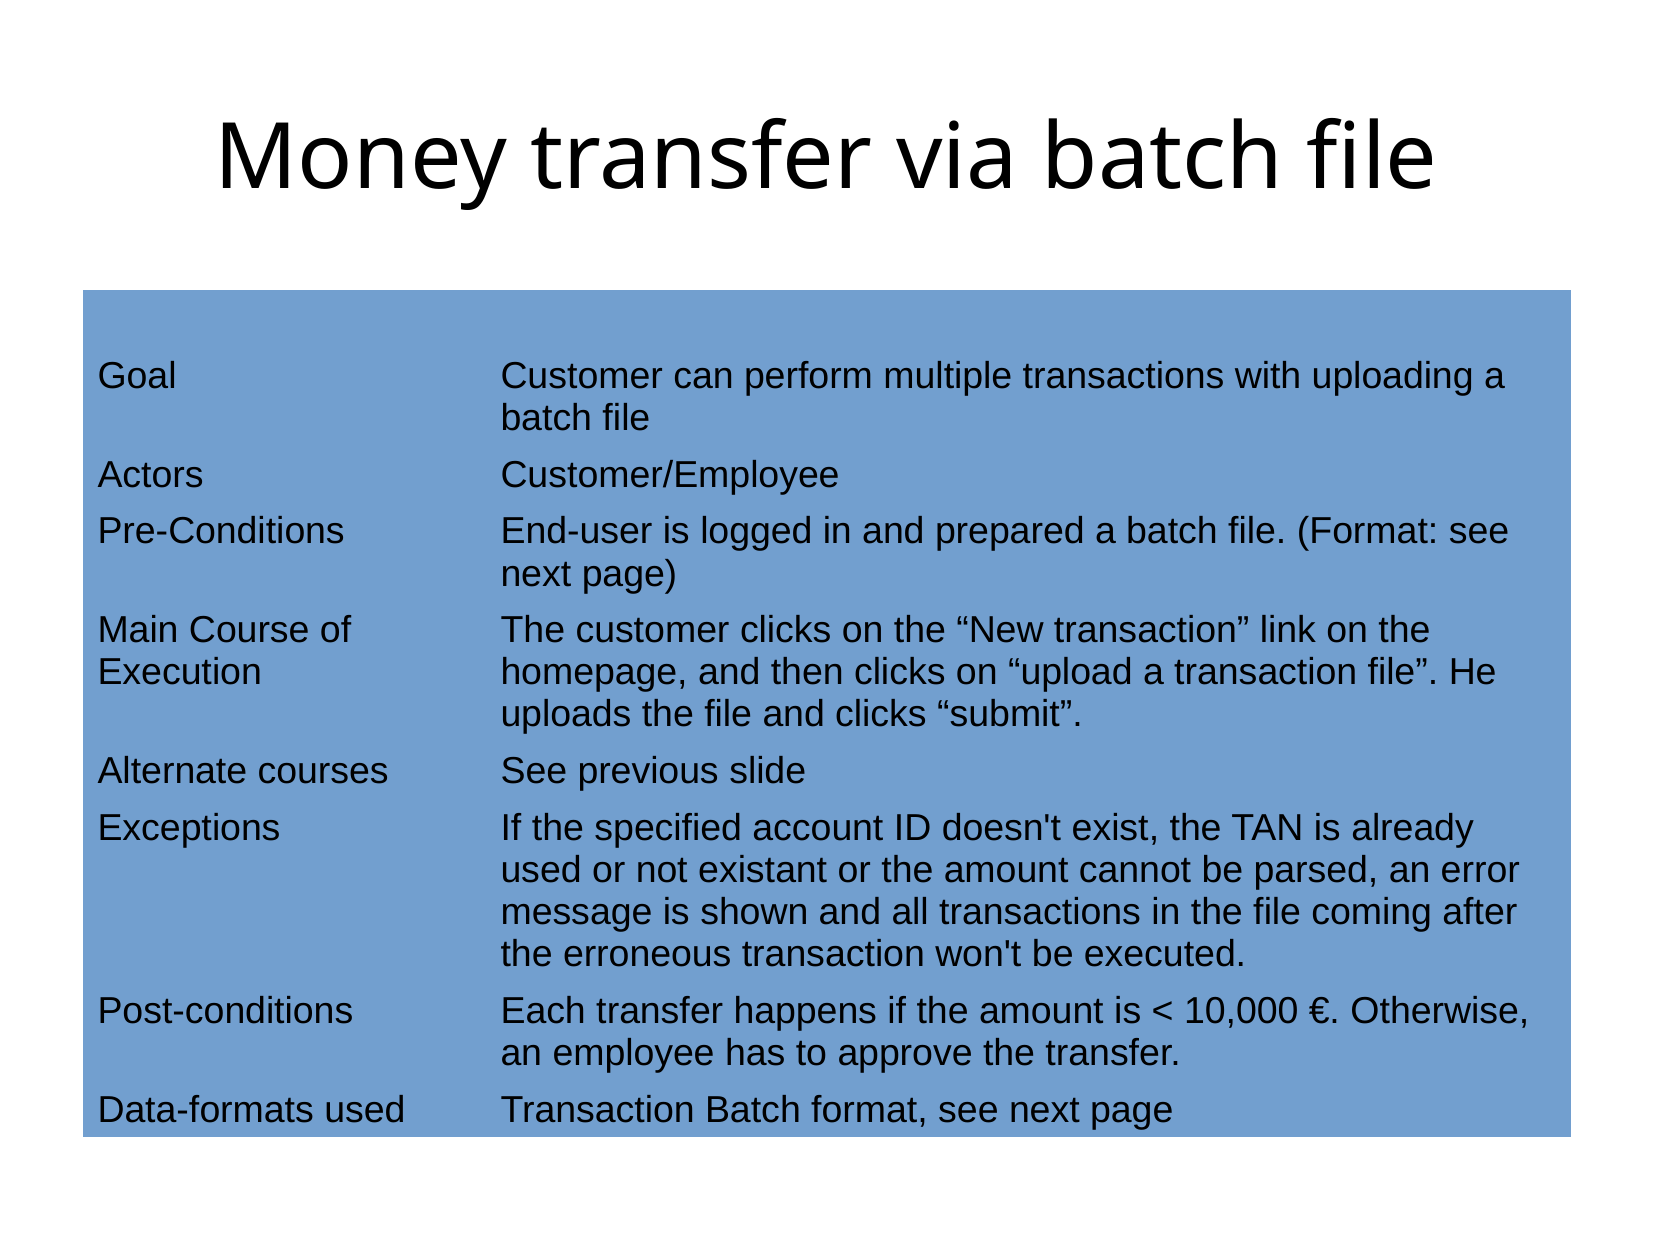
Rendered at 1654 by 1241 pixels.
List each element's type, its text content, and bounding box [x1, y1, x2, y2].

table_cell If the specified account ID doesn't exist, the TAN is already used or not existant or the amount cannot be parsed, an error message is shown and all transactions in the file coming after the erroneous transaction won't be executed. [486, 799, 1571, 982]
table_cell End-user is logged in and prepared a batch file. (Format: see next page) [486, 503, 1571, 601]
table_cell Transaction Batch format, see next page [486, 1081, 1571, 1137]
table_cell Post-conditions [83, 982, 486, 1081]
table_cell Exceptions [83, 799, 486, 982]
table_header [486, 290, 1571, 347]
table_cell Main Course of Execution [83, 601, 486, 742]
table_header [83, 290, 486, 347]
table_cell Alternate courses [83, 742, 486, 799]
table_cell Data-formats used [83, 1081, 486, 1137]
table_cell See previous slide [486, 742, 1571, 799]
table_cell Goal [83, 347, 486, 446]
table_cell Customer can perform multiple transactions with uploading a batch file [486, 347, 1571, 446]
table_cell Pre-Conditions [83, 503, 486, 601]
table_cell Actors [83, 446, 486, 503]
title Money transfer via batch file [82, 49, 1571, 257]
table_cell Each transfer happens if the amount is < 10,000 €. Otherwise, an employee has to approve the transfer. [486, 982, 1571, 1081]
table_cell Customer/Employee [486, 446, 1571, 503]
table_cell The customer clicks on the “New transaction” link on the homepage, and then clicks on “upload a transaction file”. He uploads the file and clicks “submit”. [486, 601, 1571, 742]
